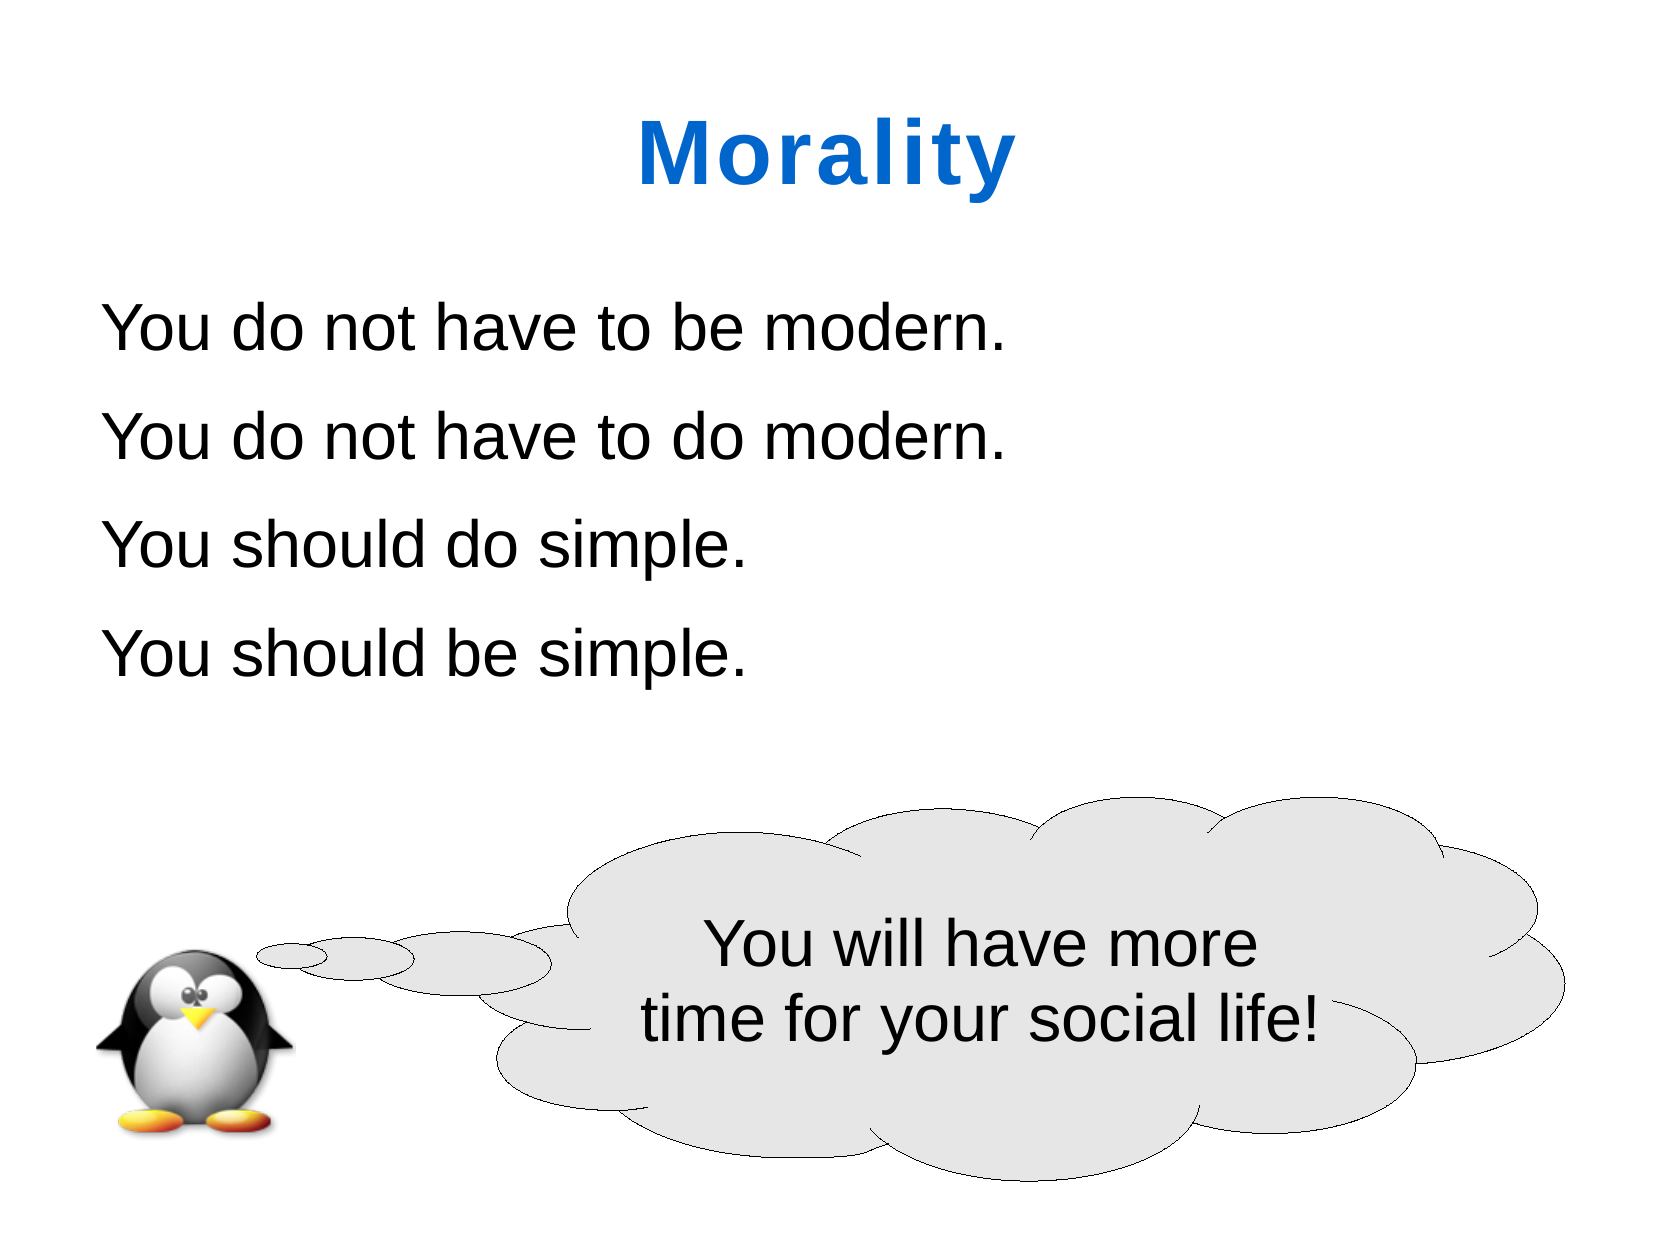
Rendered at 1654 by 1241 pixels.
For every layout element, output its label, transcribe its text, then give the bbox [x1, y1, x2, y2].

title Morality [82, 49, 1571, 257]
list You do not have to be modern. You do not have to do modern. You should do simple. You should be simple. [82, 290, 1571, 797]
picture [95, 944, 296, 1145]
text_box You will have more time for your social life! [256, 797, 1566, 1182]
